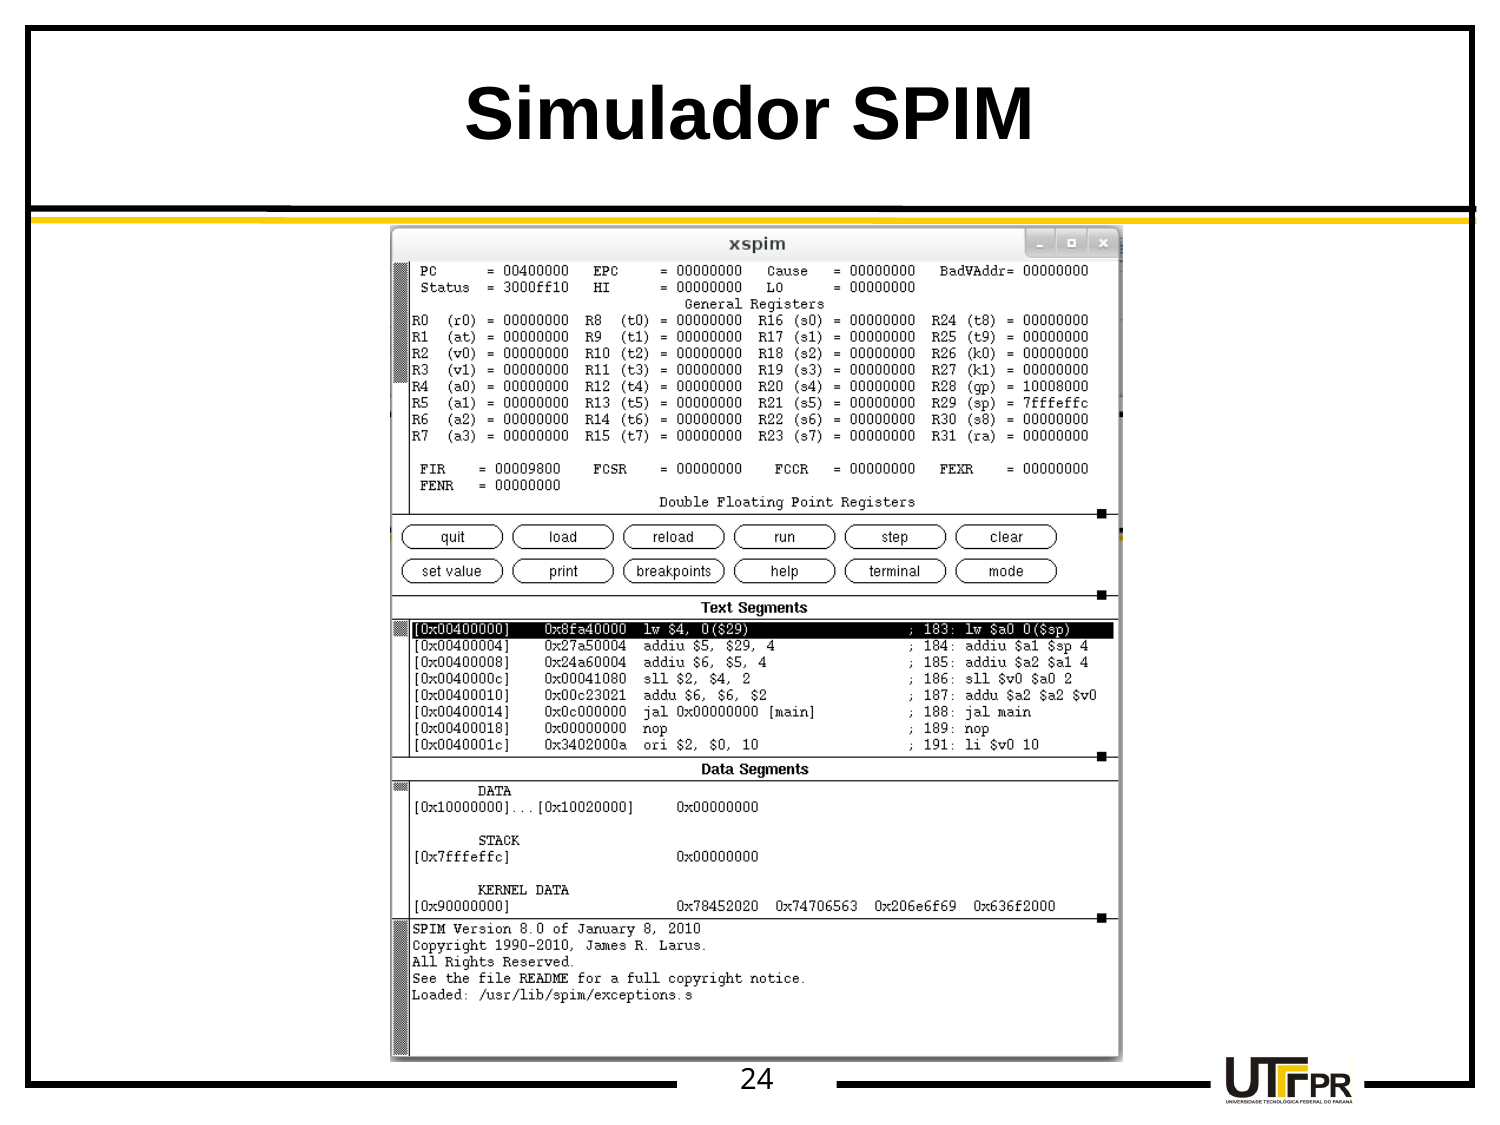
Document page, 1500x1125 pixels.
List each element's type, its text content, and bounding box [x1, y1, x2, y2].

picture [390, 225, 1123, 1062]
title Simulador SPIM [0, 60, 1500, 167]
picture [1225, 1057, 1353, 1104]
